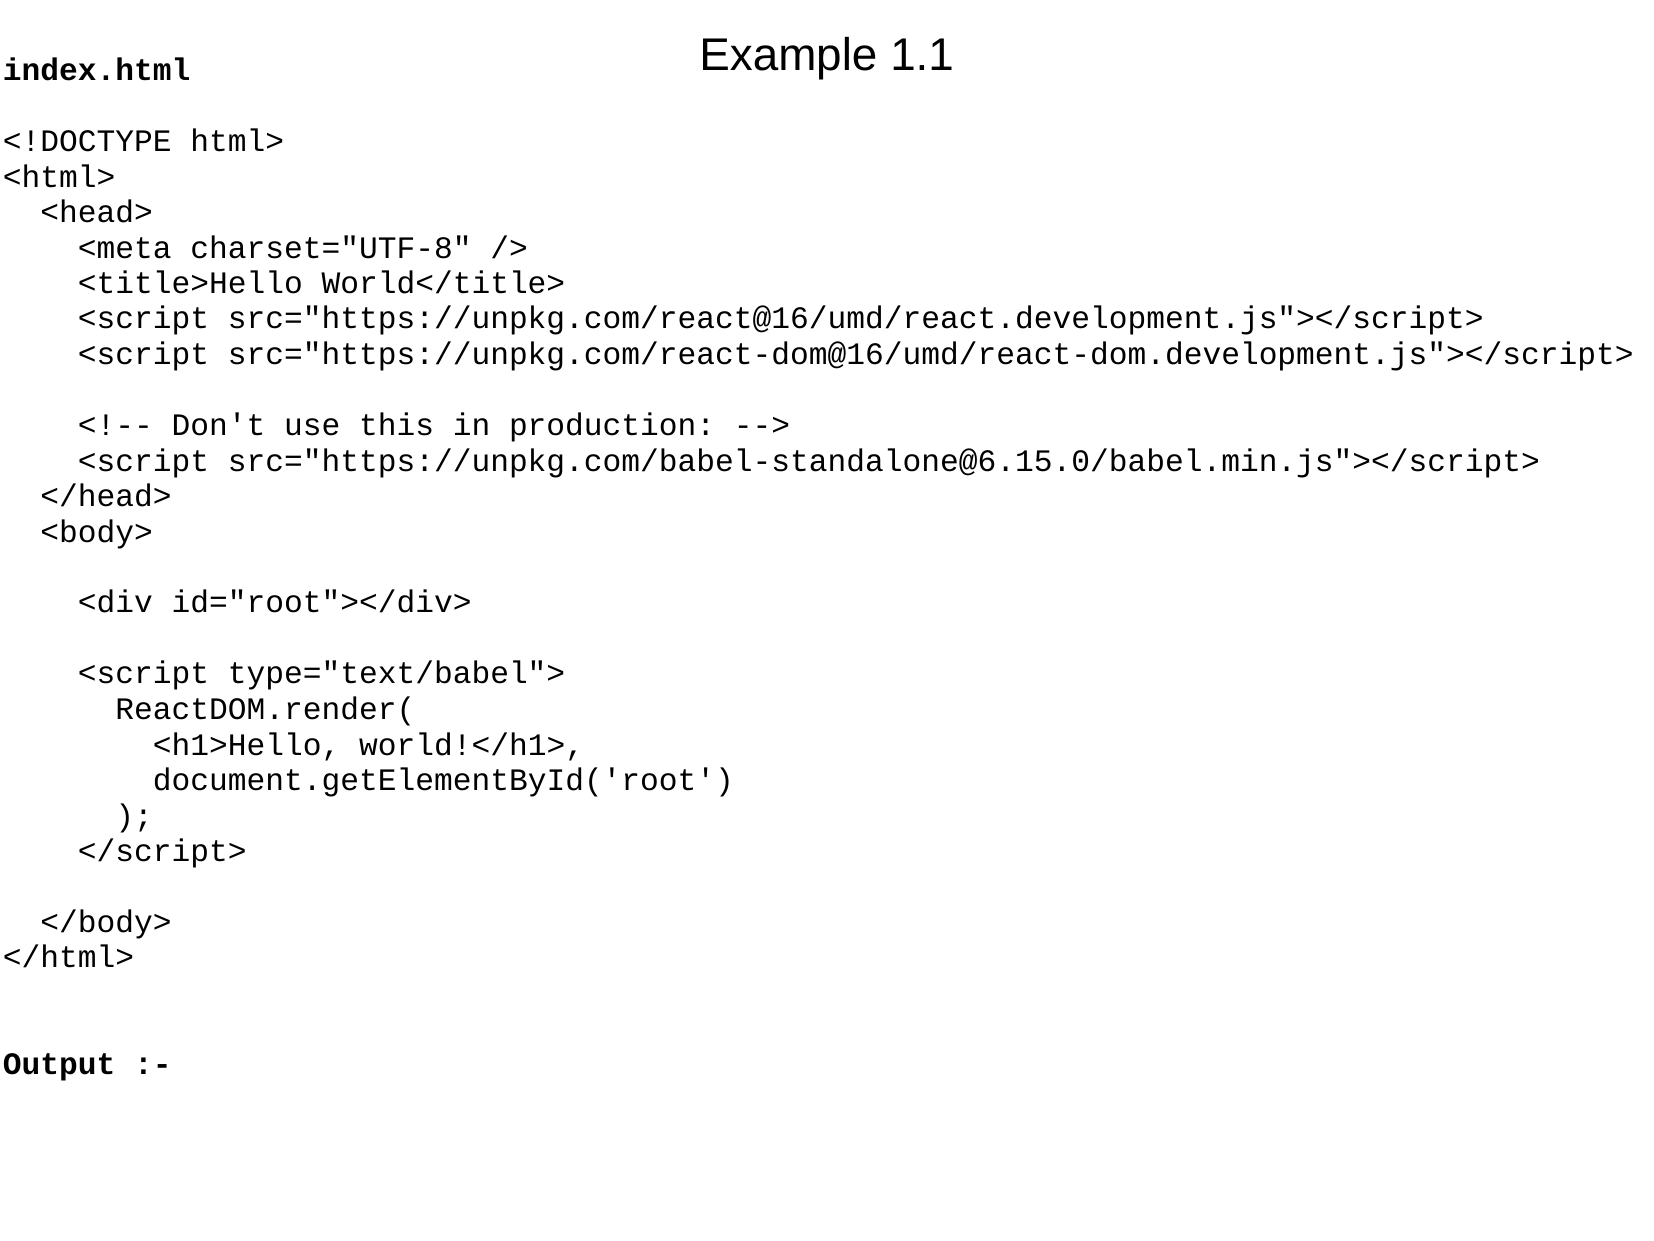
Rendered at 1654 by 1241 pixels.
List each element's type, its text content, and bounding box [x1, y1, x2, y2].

text_box index.html <!DOCTYPE html> <html> <head> <meta charset="UTF-8" /> <title>Hello World</title> <script src="https://unpkg.com/react@16/umd/react.development.js"></script> <script src="https://unpkg.com/react-dom@16/umd/react-dom.development.js"></script> <!-- Don't use this in production: --> <script src="https://unpkg.com/babel-standalone@6.15.0/babel.min.js"></script> </head> <body> <div id="root"></div> <script type="text/babel"> ReactDOM.render( <h1>Hello, world!</h1>, document.getElementById('root') ); </script> </body> </html> Output :- [0, 47, 1654, 1241]
title Example 1.1 [82, 13, 1571, 95]
